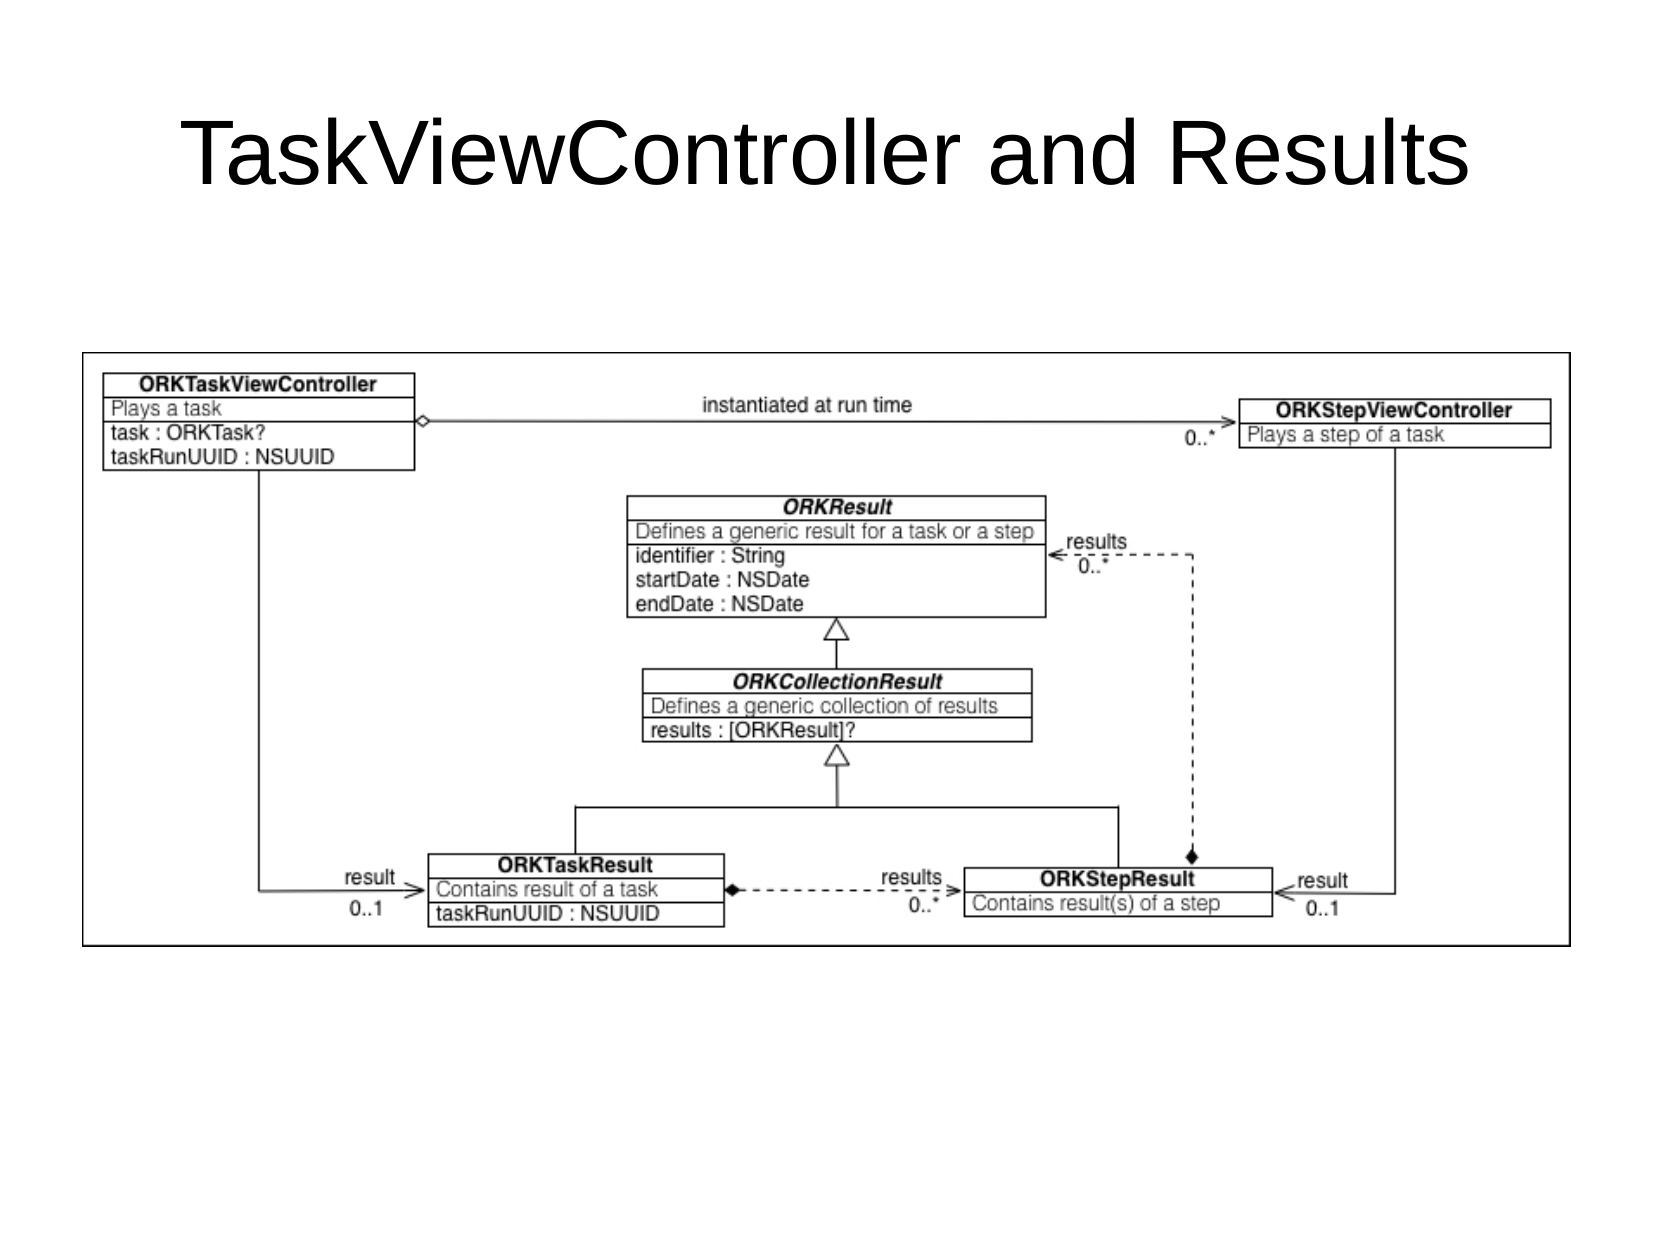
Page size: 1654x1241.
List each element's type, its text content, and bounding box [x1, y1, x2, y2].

picture [82, 352, 1571, 948]
title TaskViewController and Results [82, 49, 1571, 257]
